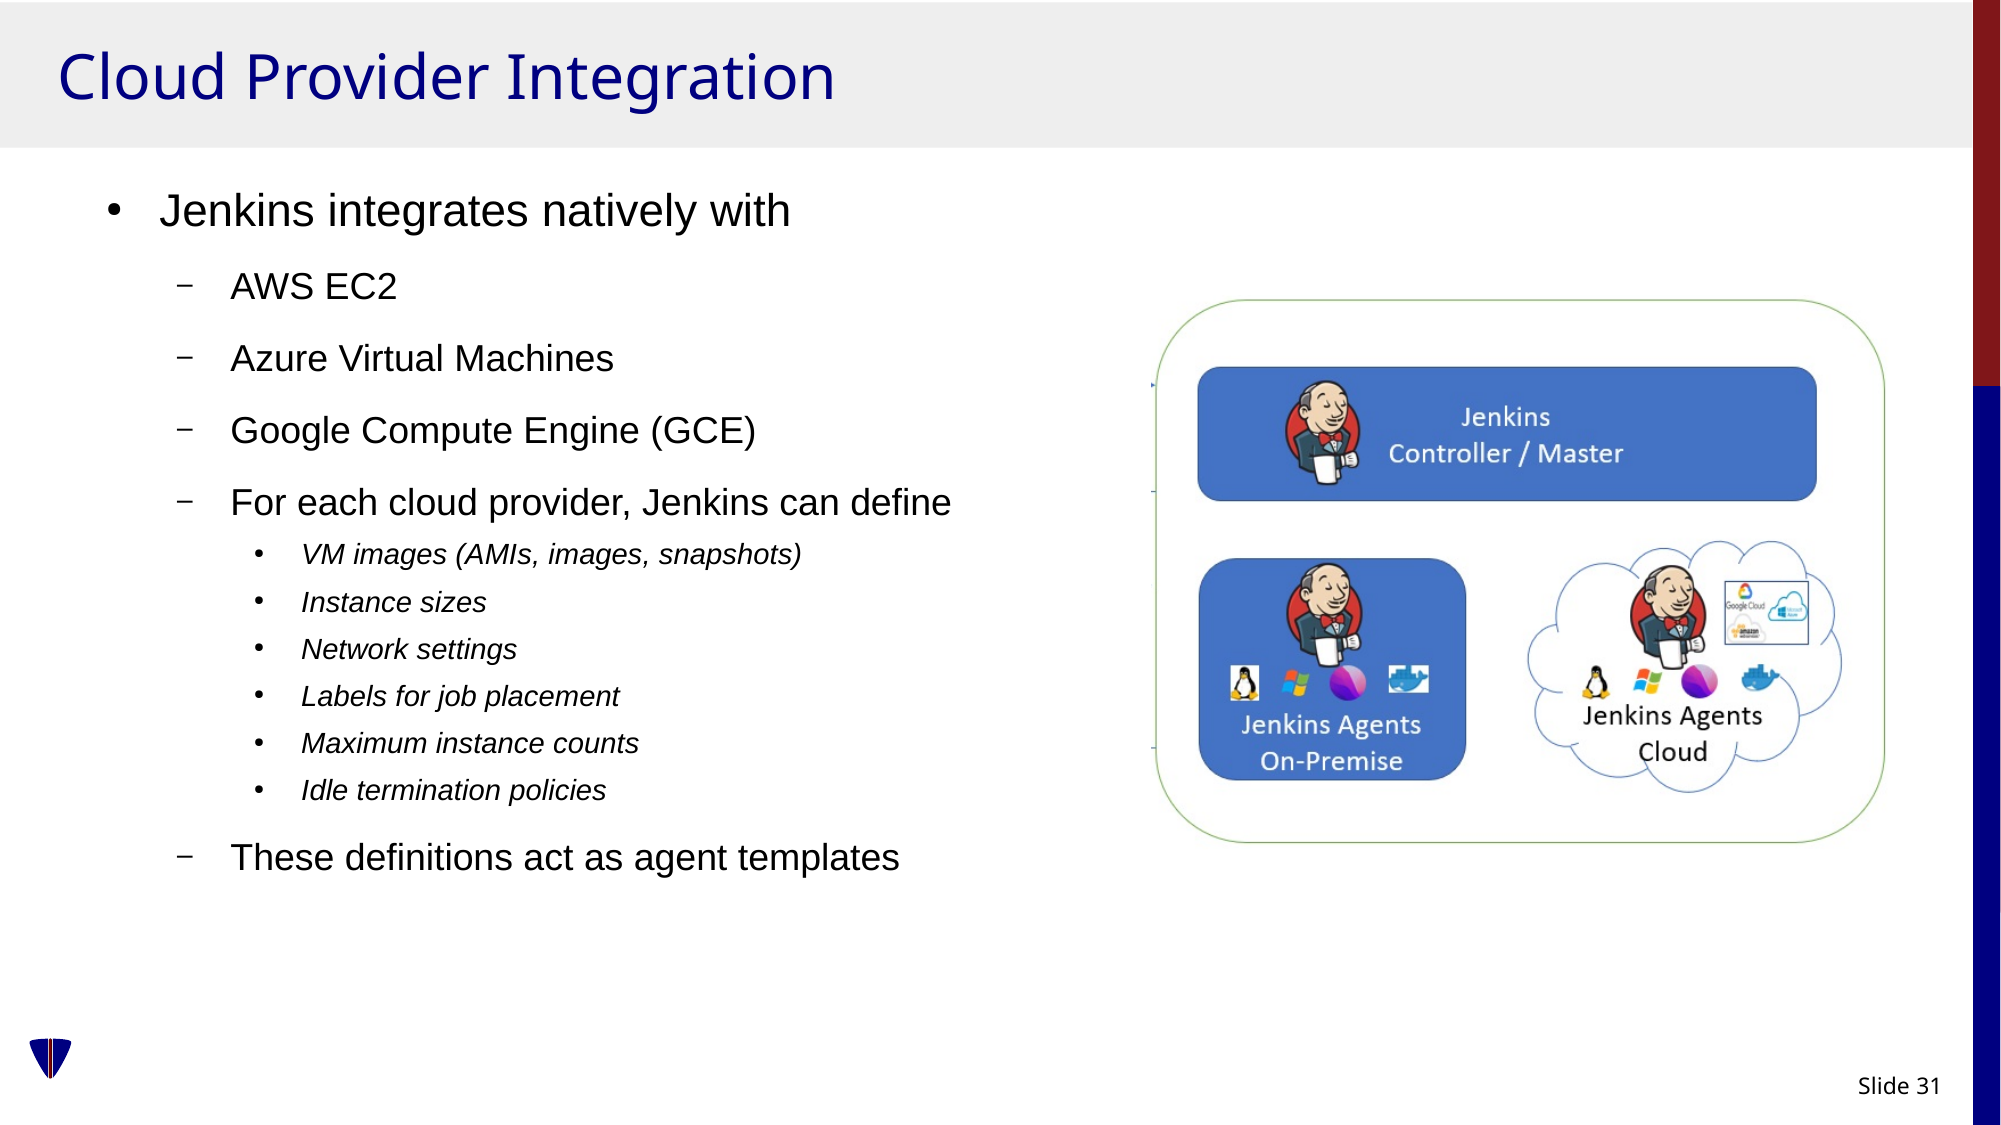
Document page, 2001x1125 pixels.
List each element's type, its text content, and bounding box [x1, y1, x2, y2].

list Jenkins integrates natively with AWS EC2 Azure Virtual Machines Google Compute Engine (GCE) For each cloud provider, Jenkins can define VM images (AMIs, images, snapshots) Instance sizes Network settings Labels for job placement Maximum instance counts Idle termination policies These definitions act as agent templates [88, 177, 1123, 1034]
title Cloud Provider Integration [0, 2, 1973, 148]
picture [1151, 295, 1892, 850]
